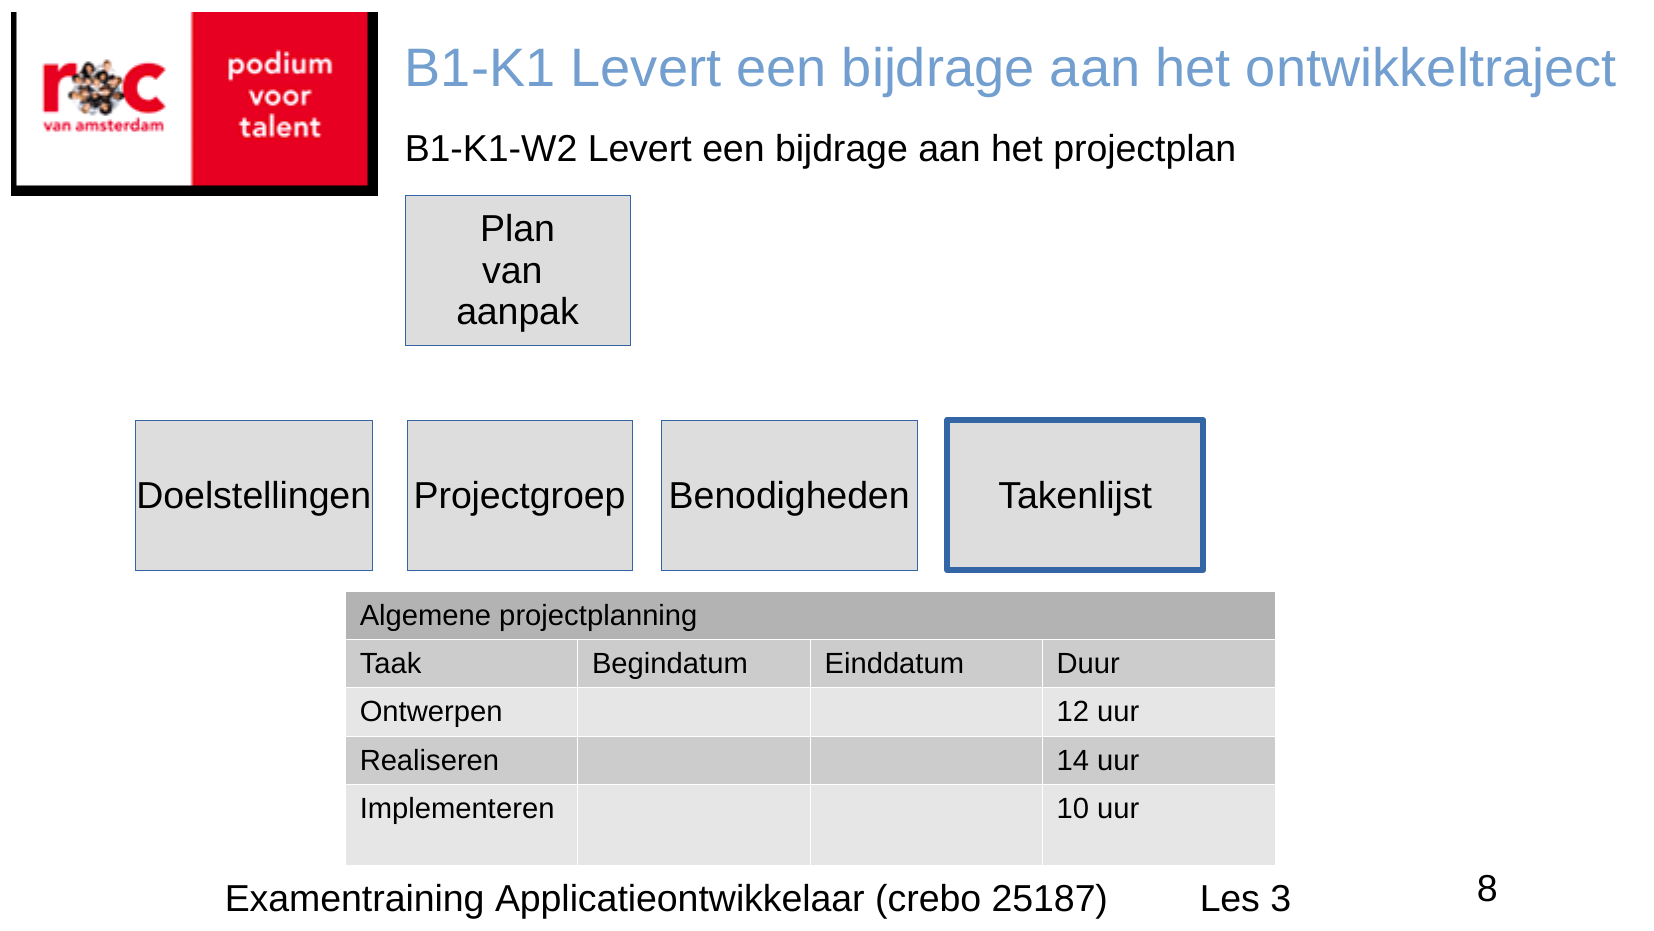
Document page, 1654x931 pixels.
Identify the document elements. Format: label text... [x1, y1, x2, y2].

table_cell Duur [1043, 640, 1275, 687]
table_cell Taak [346, 640, 577, 687]
picture [11, 12, 378, 196]
text_box Les 3 [1185, 870, 1336, 927]
table_cell [811, 737, 1042, 784]
table_cell [578, 737, 810, 784]
table_cell [811, 688, 1042, 736]
table_cell Realiseren [346, 737, 577, 784]
table_cell Ontwerpen [346, 688, 577, 736]
table_cell 14 uur [1043, 737, 1275, 784]
table_cell Implementeren [346, 785, 577, 865]
table_cell 12 uur [1043, 688, 1275, 736]
table_header Algemene projectplanning [346, 592, 1275, 639]
text_box B1-K1-W2 Levert een bijdrage aan het projectplan [390, 120, 1486, 219]
table_cell [578, 688, 810, 736]
table_cell [578, 785, 810, 865]
table_cell Einddatum [811, 640, 1042, 687]
table_cell 10 uur [1043, 785, 1275, 865]
table_cell Begindatum [578, 640, 810, 687]
table_cell [811, 785, 1042, 865]
text_box Projectgroep [407, 420, 633, 571]
text_box Benodigheden [661, 420, 918, 571]
text_box Examentraining Applicatieontwikkelaar (crebo 25187) [210, 870, 1126, 927]
text_box B1-K1 Levert een bijdrage aan het ontwikkeltraject [390, 30, 1654, 166]
text_box <number> [1462, 860, 1654, 931]
text_box Doelstellingen [135, 420, 373, 571]
text_box Takenlijst [947, 420, 1204, 571]
text_box Plan van aanpak [405, 195, 631, 346]
